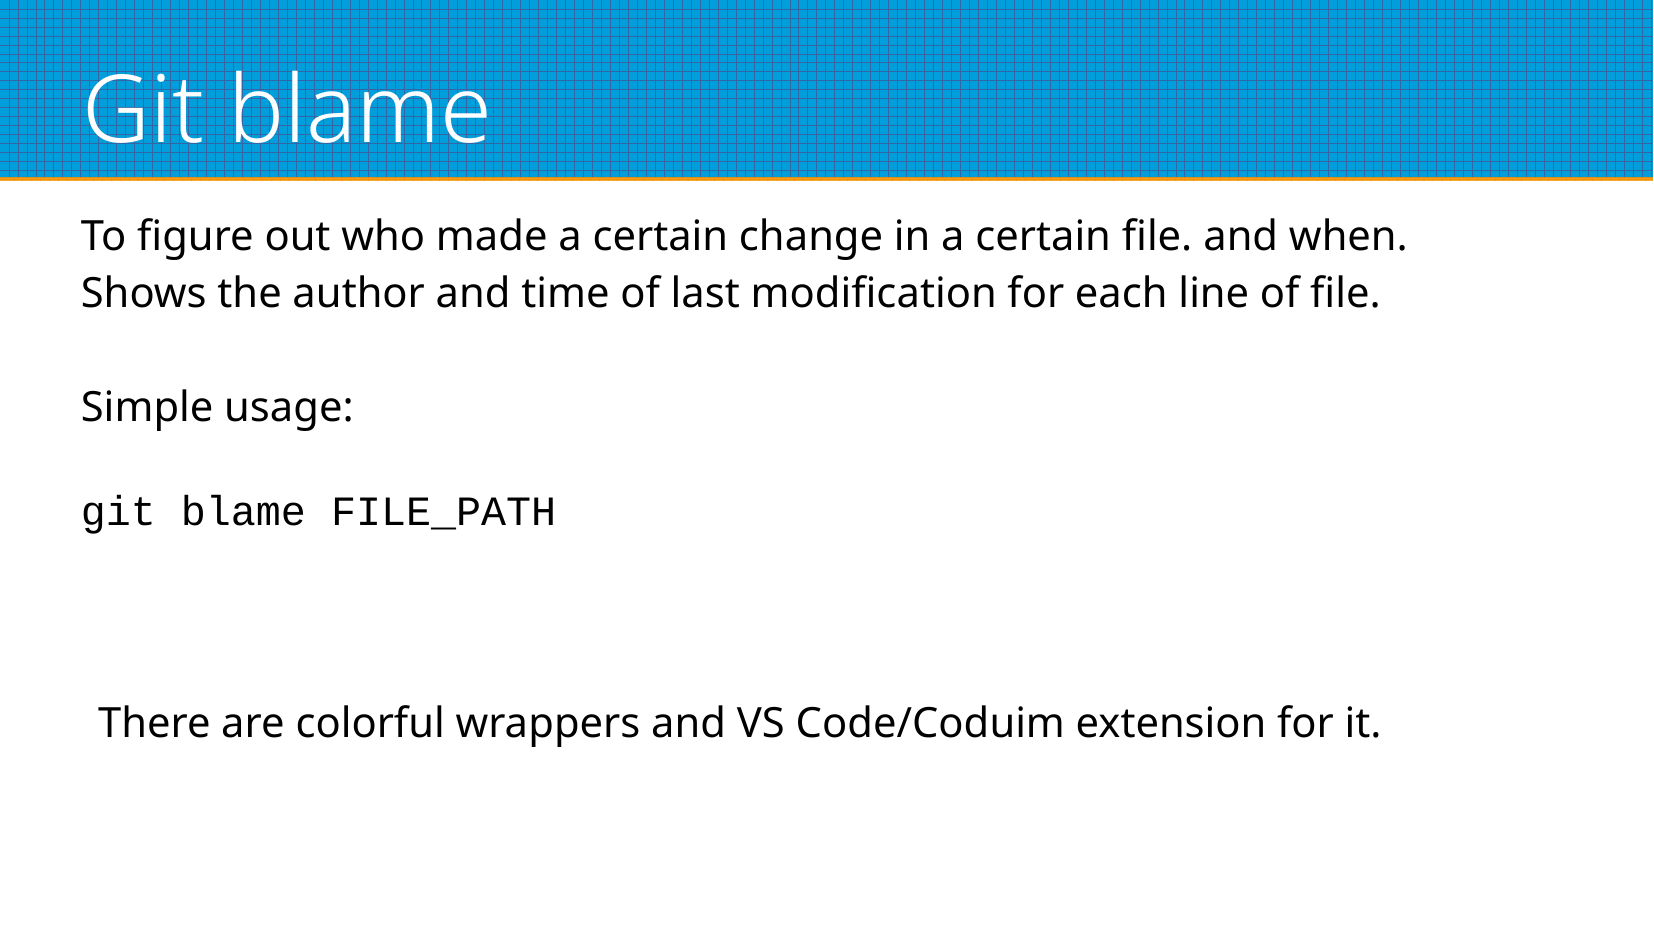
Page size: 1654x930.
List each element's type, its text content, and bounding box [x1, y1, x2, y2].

text_box To figure out who made a certain change in a certain file. and when. Shows the author and time of last modification for each line of file. Simple usage: git blame FILE_PATH [75, 200, 1474, 544]
title Git blame [82, 14, 1571, 171]
text_box There are colorful wrappers and VS Code/Coduim extension for it. [92, 612, 1538, 831]
